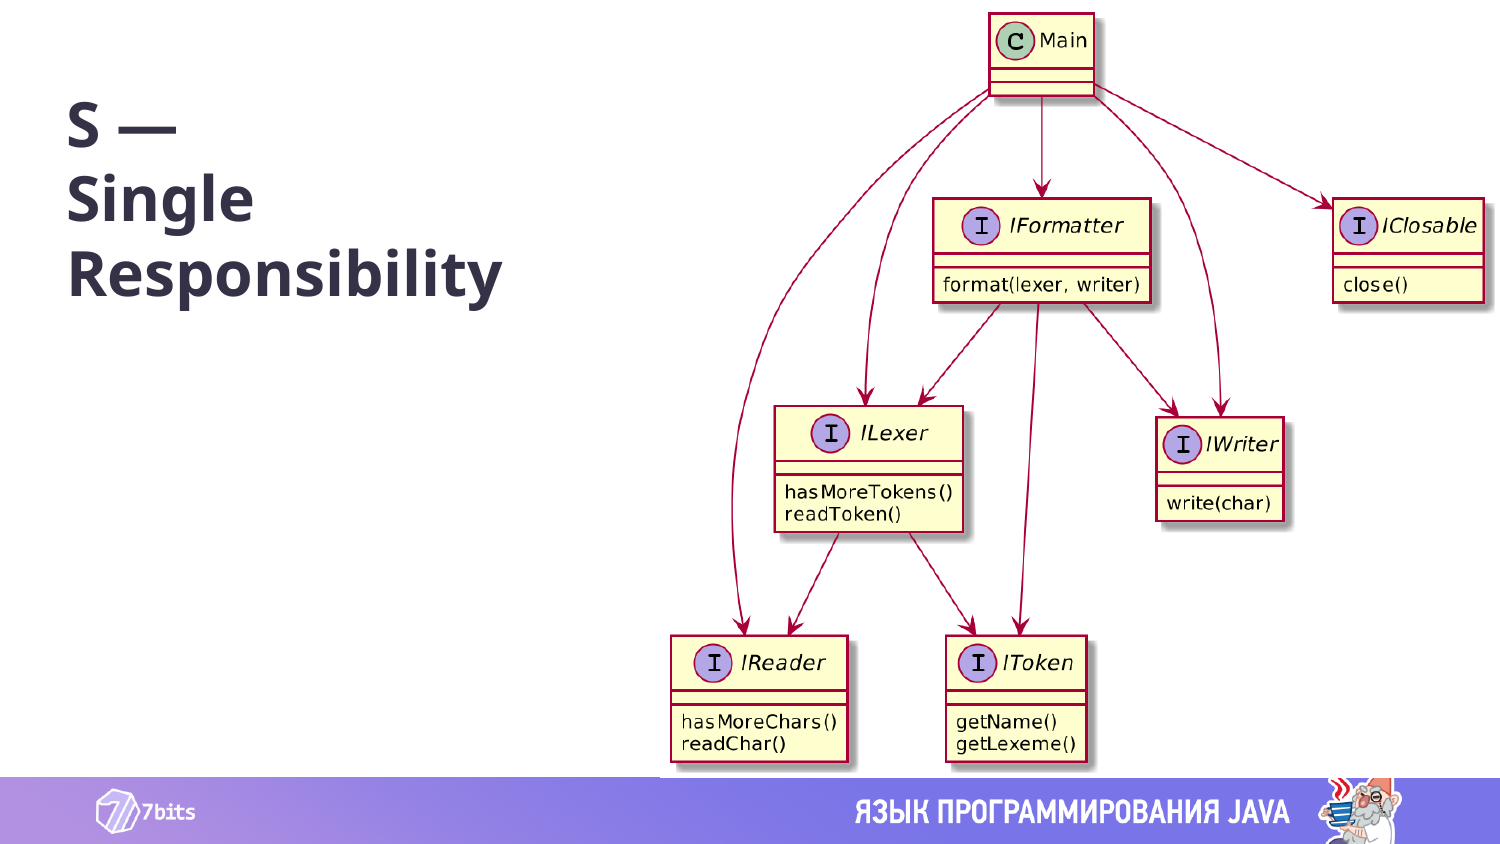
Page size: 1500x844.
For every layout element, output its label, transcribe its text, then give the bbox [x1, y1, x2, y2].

title S — Single Responsibility [51, 69, 608, 385]
picture [0, 0, 1500, 844]
